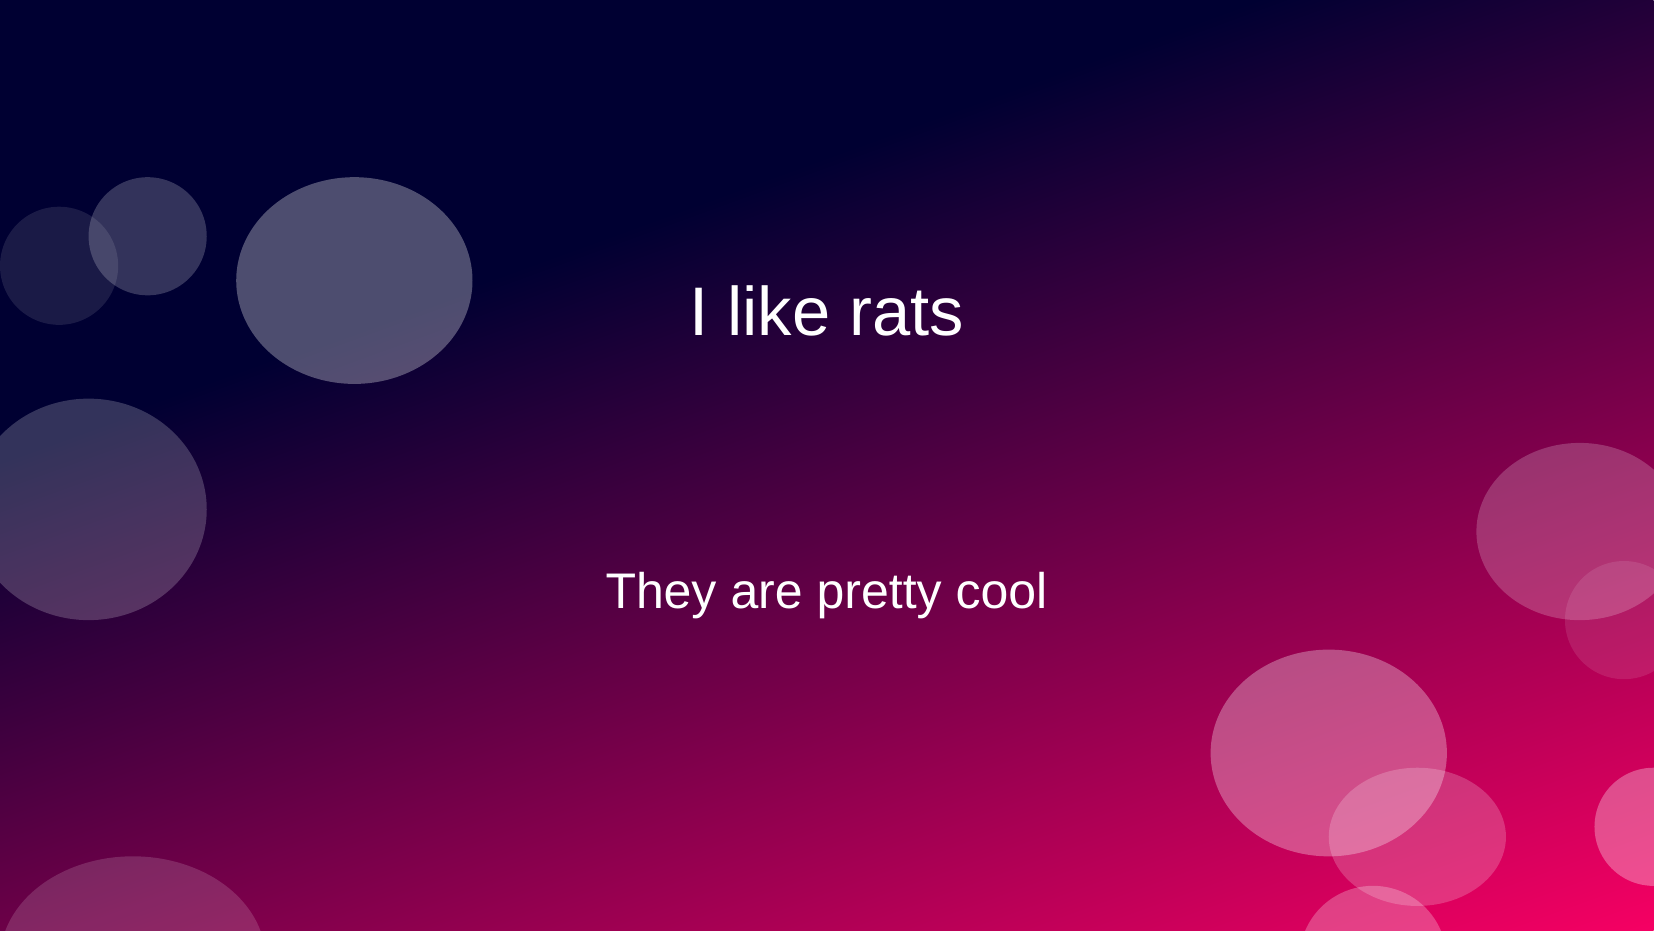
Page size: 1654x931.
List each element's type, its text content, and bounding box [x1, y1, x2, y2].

subtitle They are pretty cool [82, 425, 1571, 758]
title I like rats [82, 234, 1571, 390]
